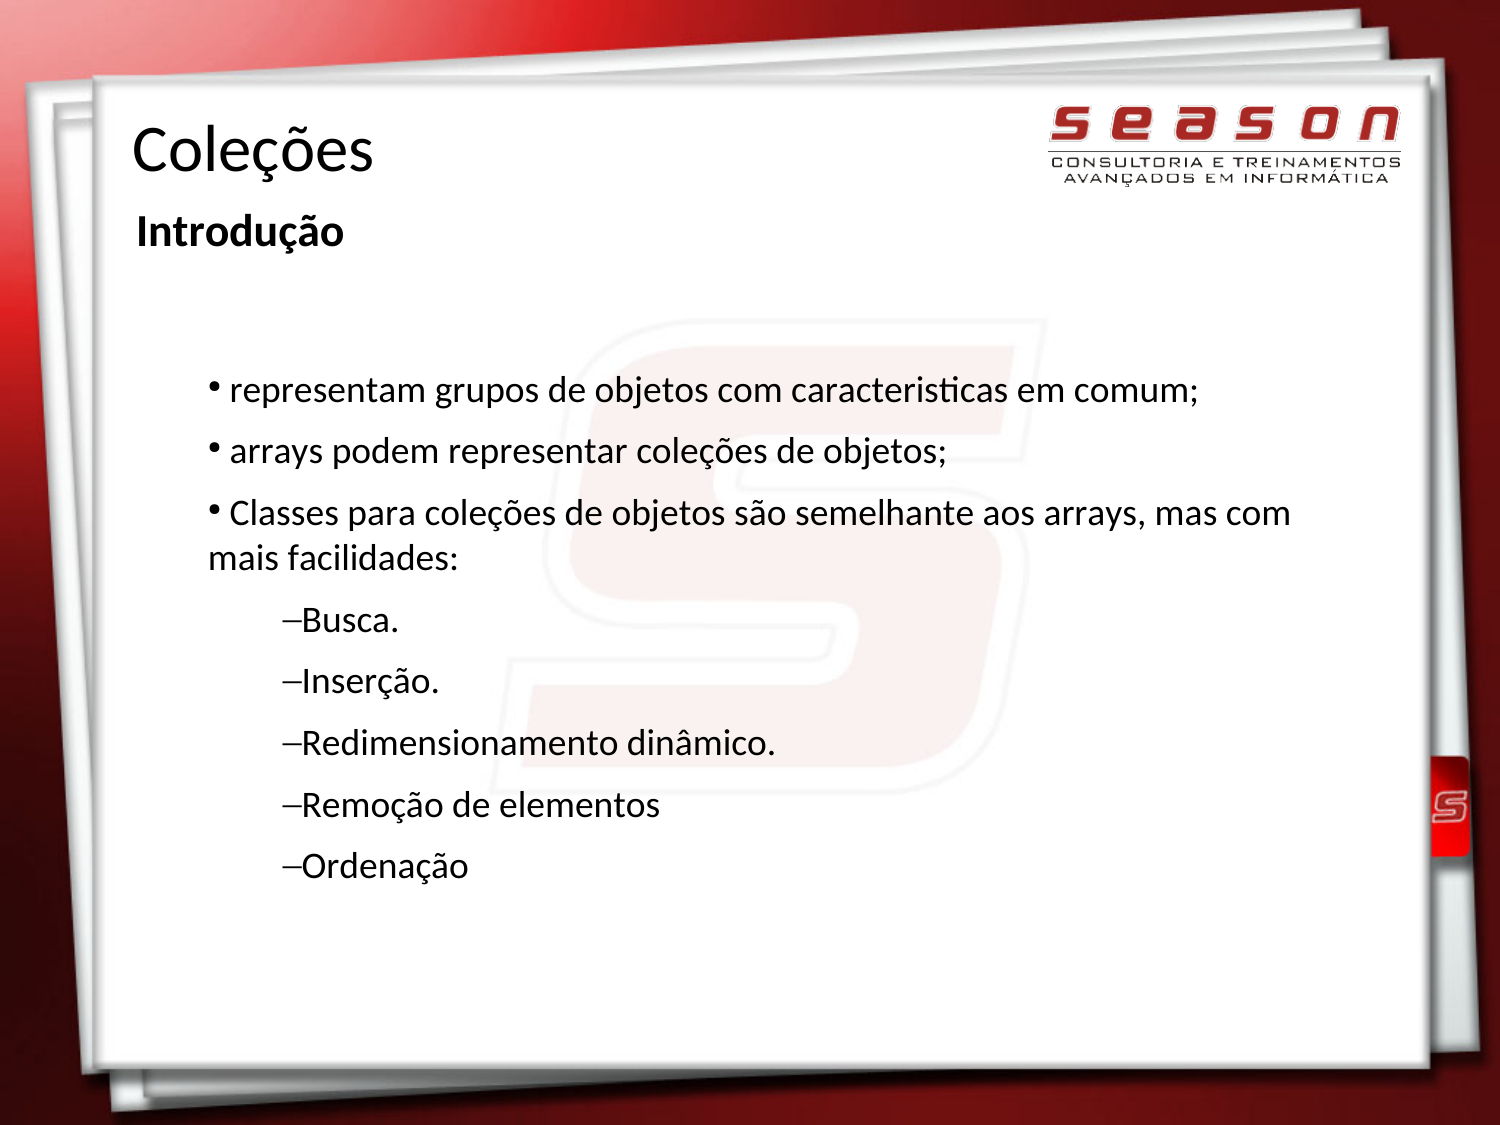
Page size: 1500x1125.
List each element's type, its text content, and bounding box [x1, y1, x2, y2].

picture [0, 0, 1500, 1125]
text_box representam grupos de objetos com caracteristicas em comum; arrays podem representar coleções de objetos; Classes para coleções de objetos são semelhante aos arrays, mas com mais facilidades: Busca. Inserção. Redimensionamento dinâmico. Remoção de elementos Ordenação [207, 342, 1328, 909]
title Coleções [118, 33, 1394, 257]
text_box Introdução [119, 200, 1240, 256]
